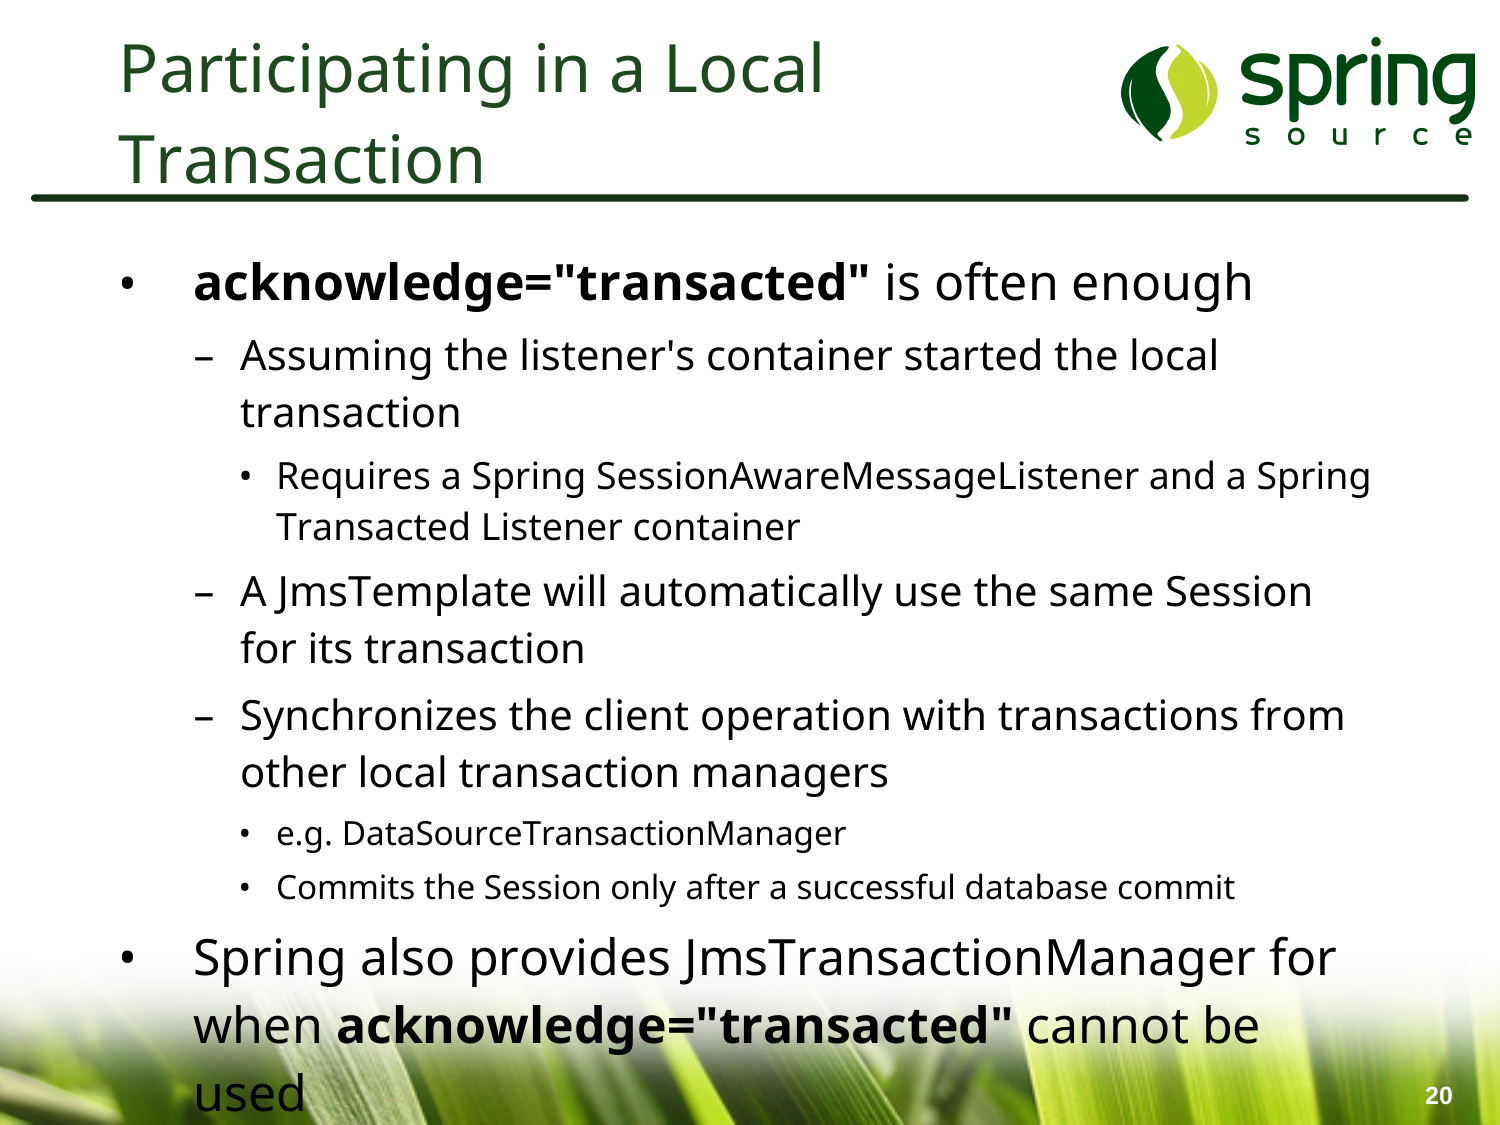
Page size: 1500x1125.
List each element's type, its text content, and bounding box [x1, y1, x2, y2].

picture [1136, 37, 1475, 145]
title Participating in a Local Transaction [103, 13, 1136, 192]
list acknowledge="transacted" is often enough Assuming the listener's container started the local transaction Requires a Spring SessionAwareMessageListener and a Spring Transacted Listener container A JmsTemplate will automatically use the same Session for its transaction Synchronizes the client operation with transactions from other local transaction managers e.g. DataSourceTransactionManager Commits the Session only after a successful database commit Spring also provides JmsTransactionManager for when acknowledge="transacted" cannot be used [103, 239, 1395, 1046]
picture [0, 944, 1500, 1125]
